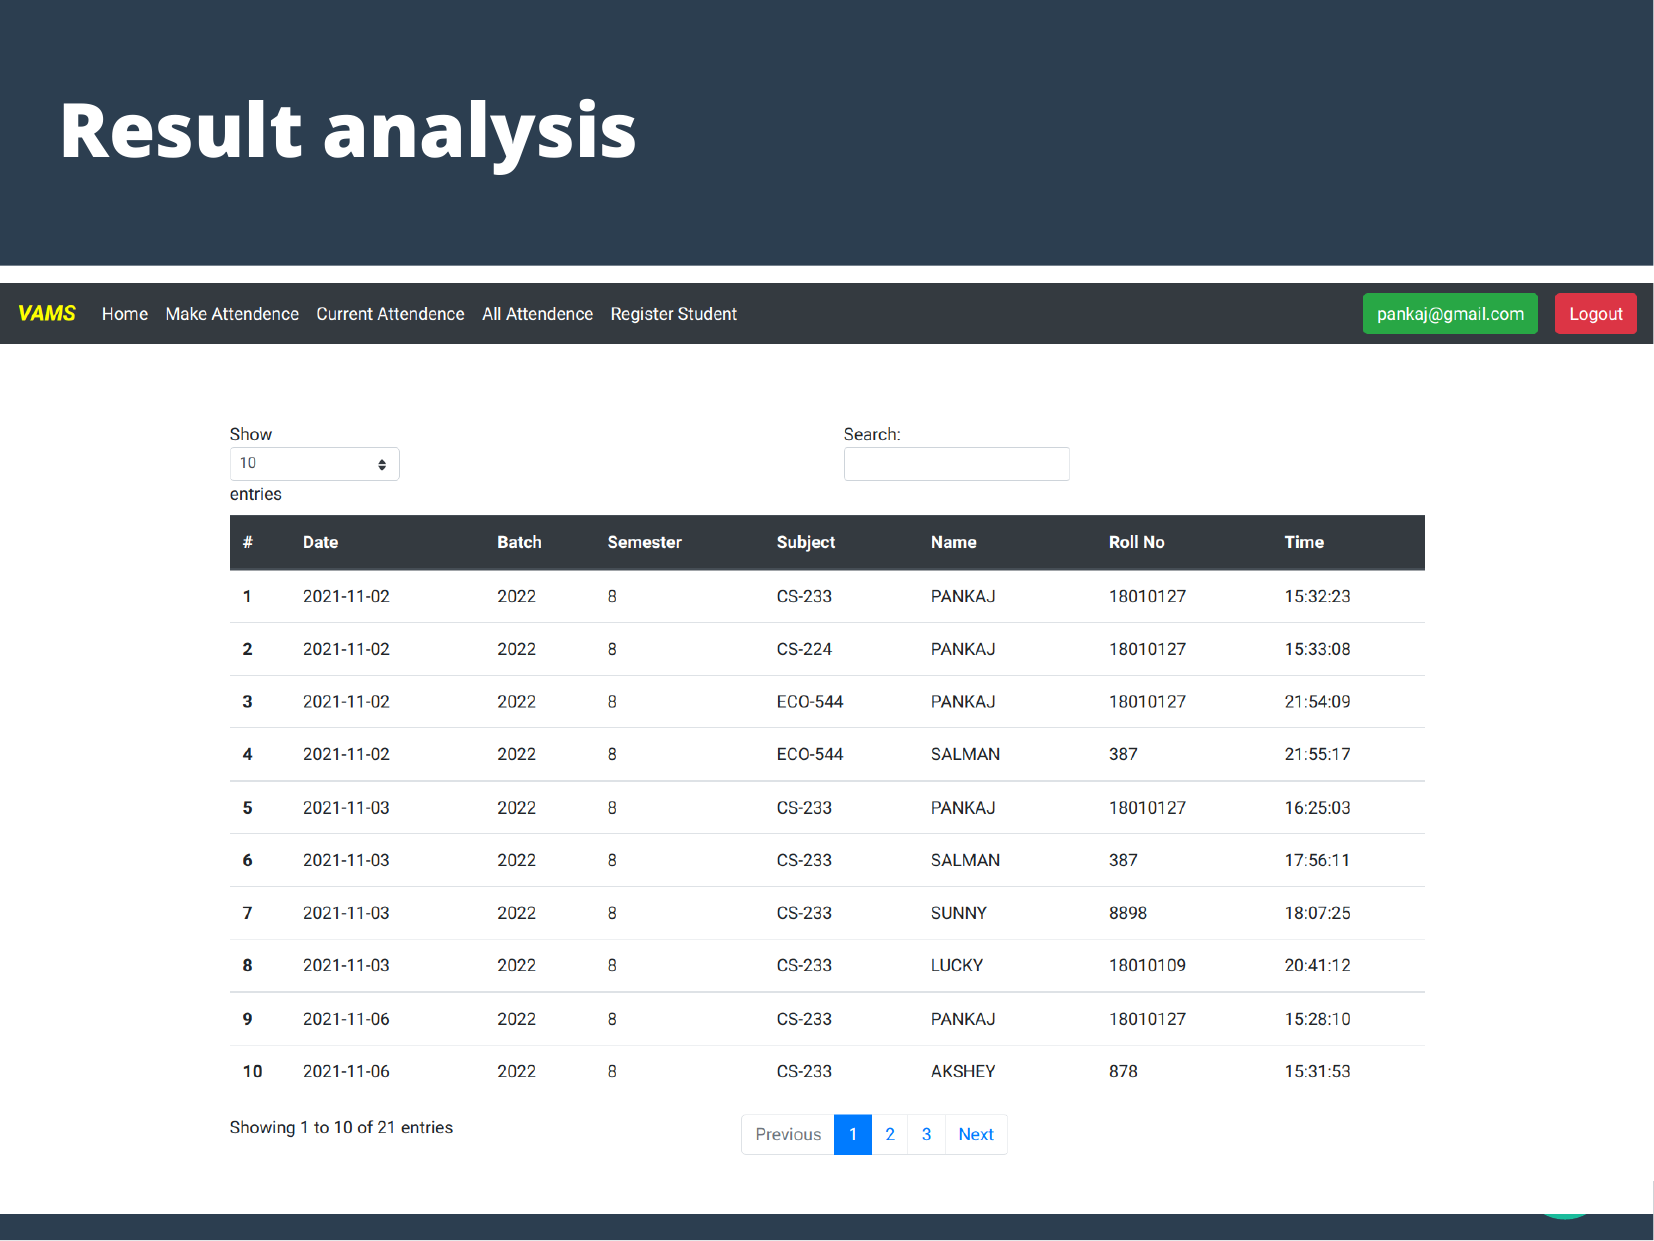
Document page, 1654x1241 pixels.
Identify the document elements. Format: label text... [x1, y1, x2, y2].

title Result analysis [59, 49, 1595, 207]
picture [0, 283, 1654, 1214]
